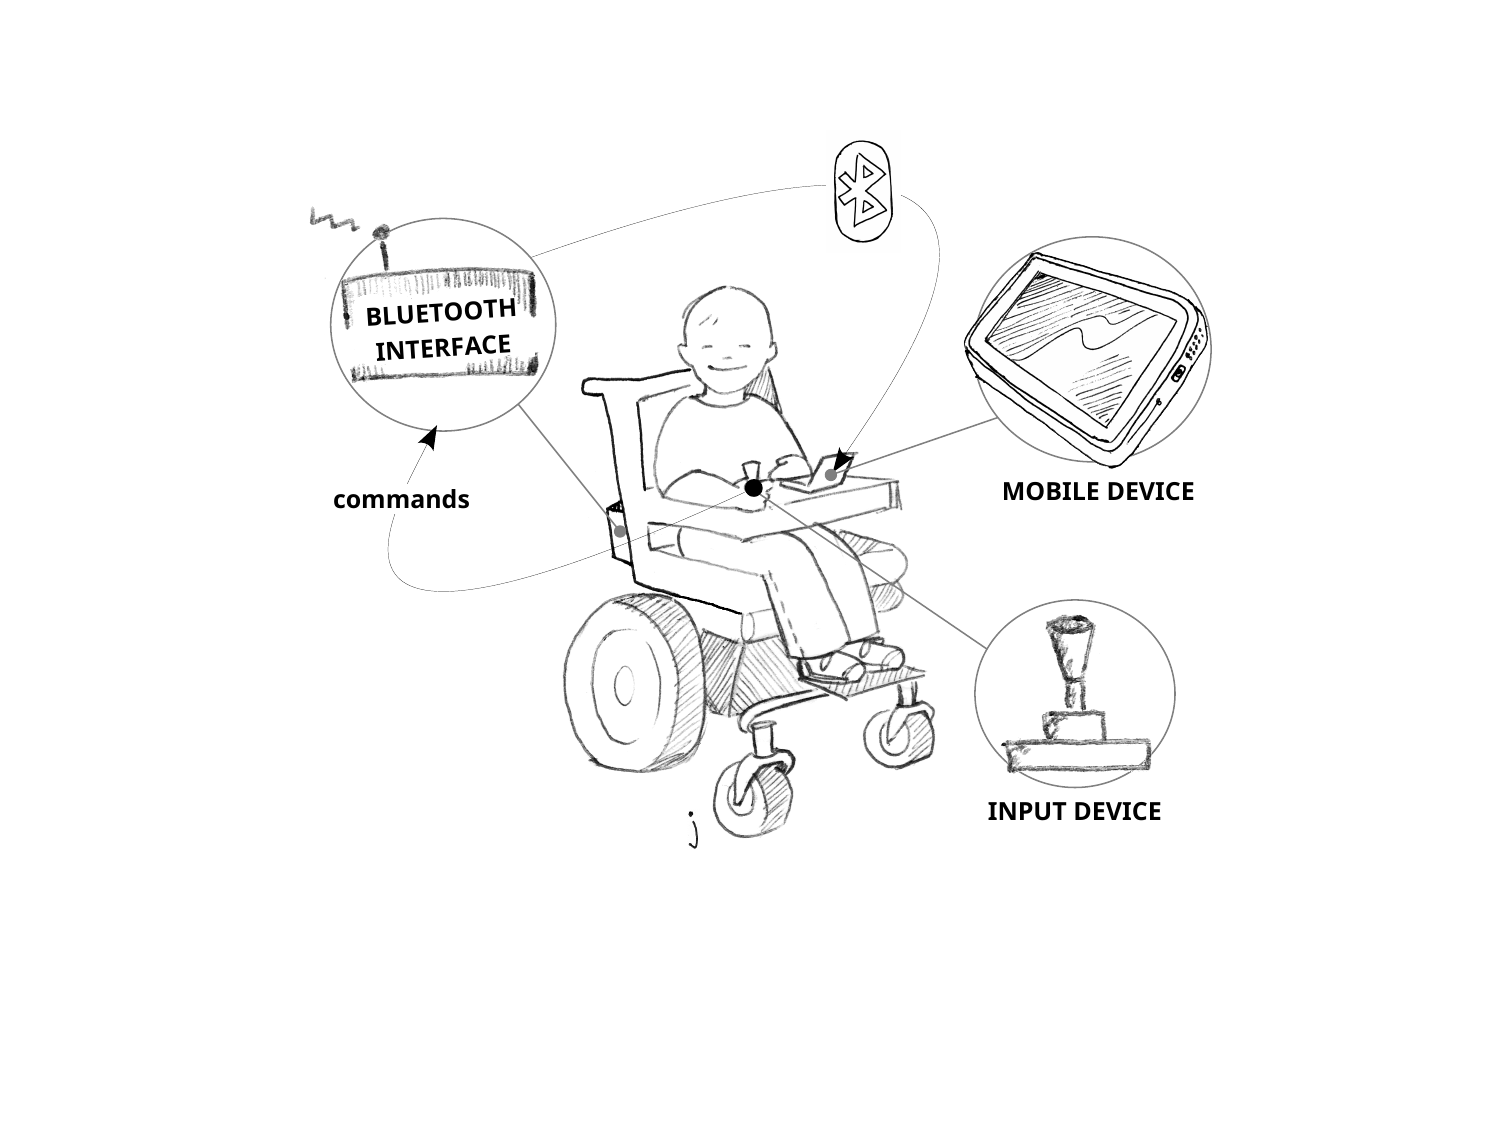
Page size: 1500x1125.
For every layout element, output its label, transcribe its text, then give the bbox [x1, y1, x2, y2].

text_box [1025, 599, 1125, 612]
text_box [1156, 638, 1176, 749]
text_box [542, 363, 549, 376]
text_box INPUT DEVICE [949, 787, 1201, 833]
text_box [1025, 775, 1125, 787]
text_box BLUETOOTH INTERFACE [308, 274, 577, 379]
picture [547, 493, 953, 850]
text_box MOBILE DEVICE [980, 483, 1217, 514]
text_box commands [312, 483, 491, 514]
text_box [974, 632, 999, 755]
picture [826, 130, 901, 253]
text_box [1064, 236, 1121, 240]
picture [304, 203, 542, 386]
text_box [351, 386, 536, 432]
picture [999, 612, 1156, 775]
picture [547, 240, 1219, 624]
